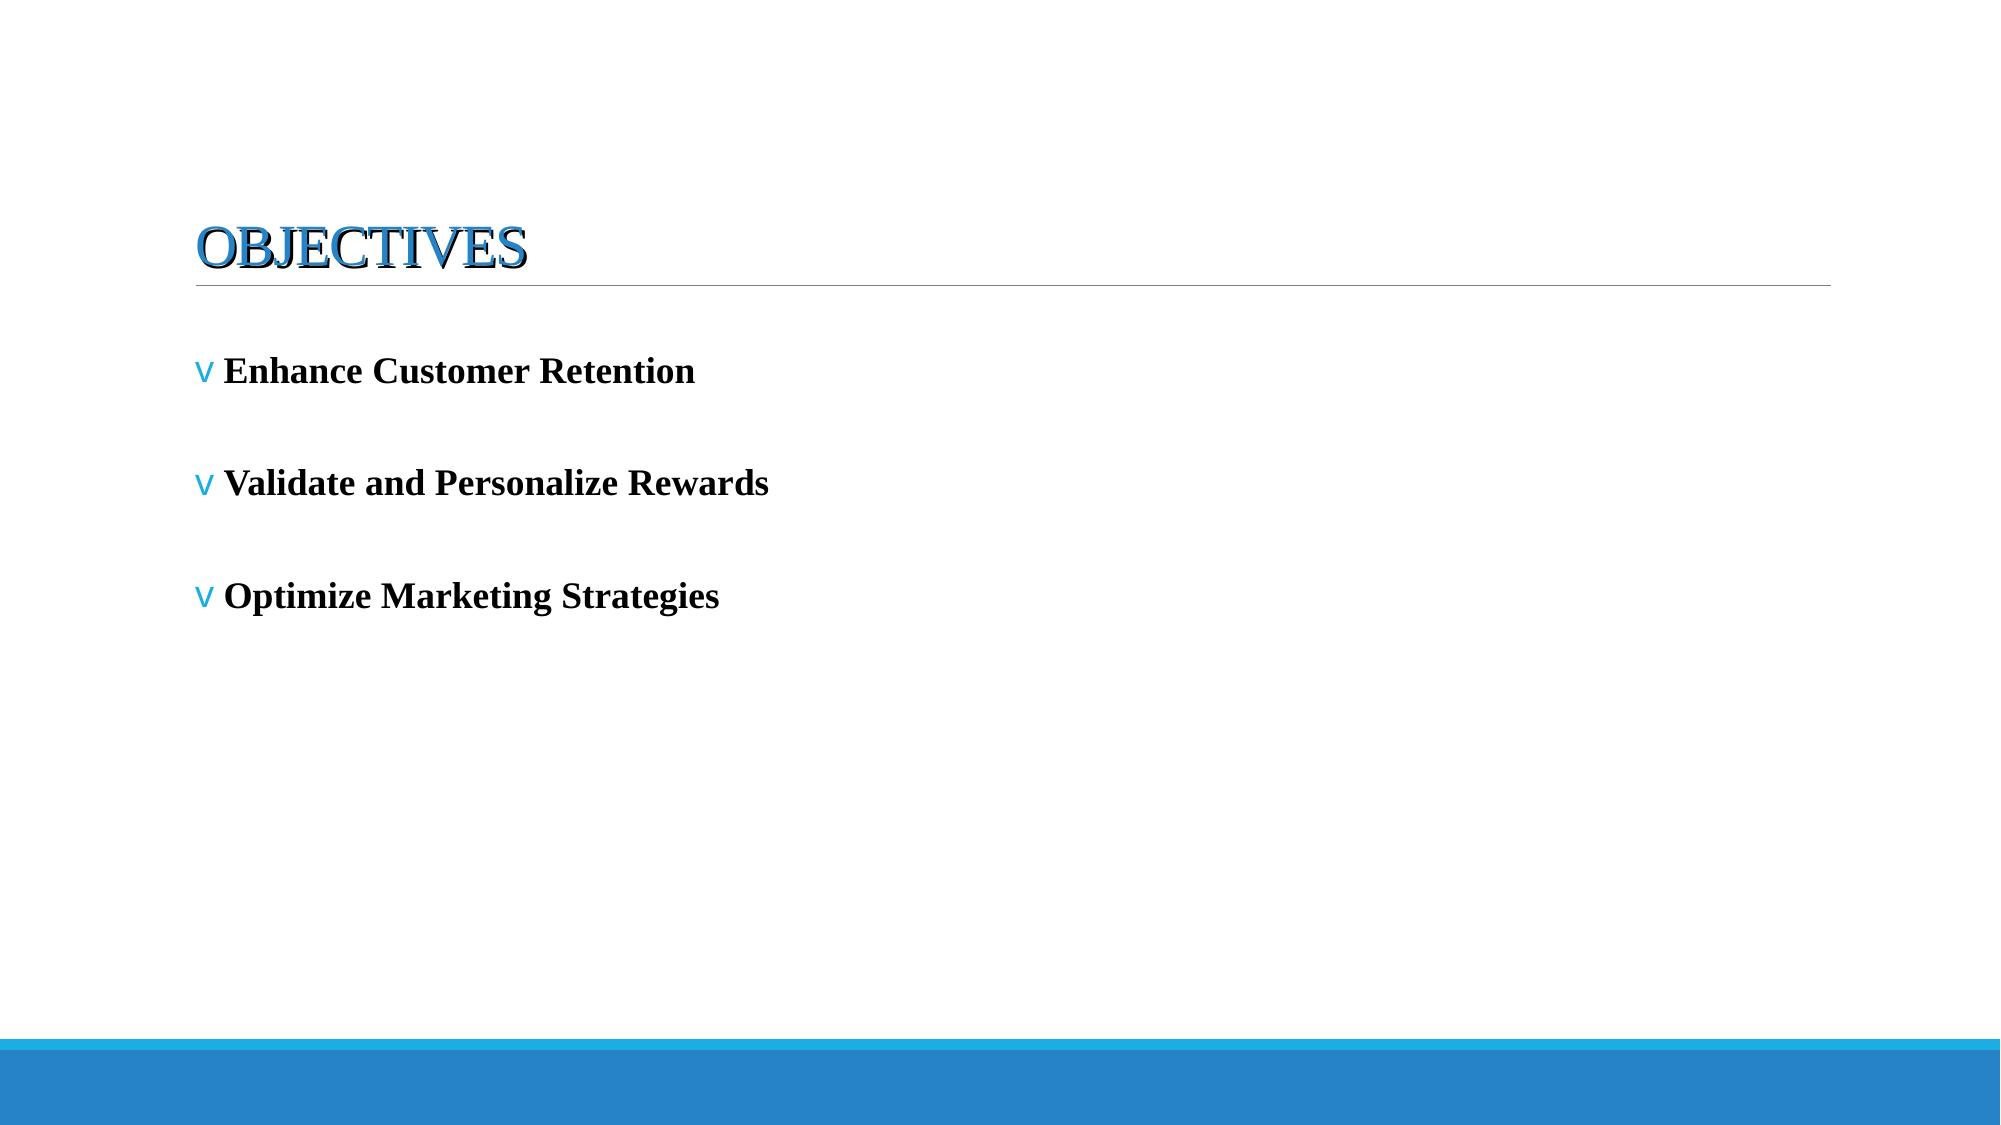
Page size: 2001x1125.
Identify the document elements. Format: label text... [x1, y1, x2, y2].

title OBJECTIVES [180, 47, 1831, 286]
list Enhance Customer Retention Validate and Personalize Rewards Optimize Marketing Strategies [180, 278, 1704, 616]
